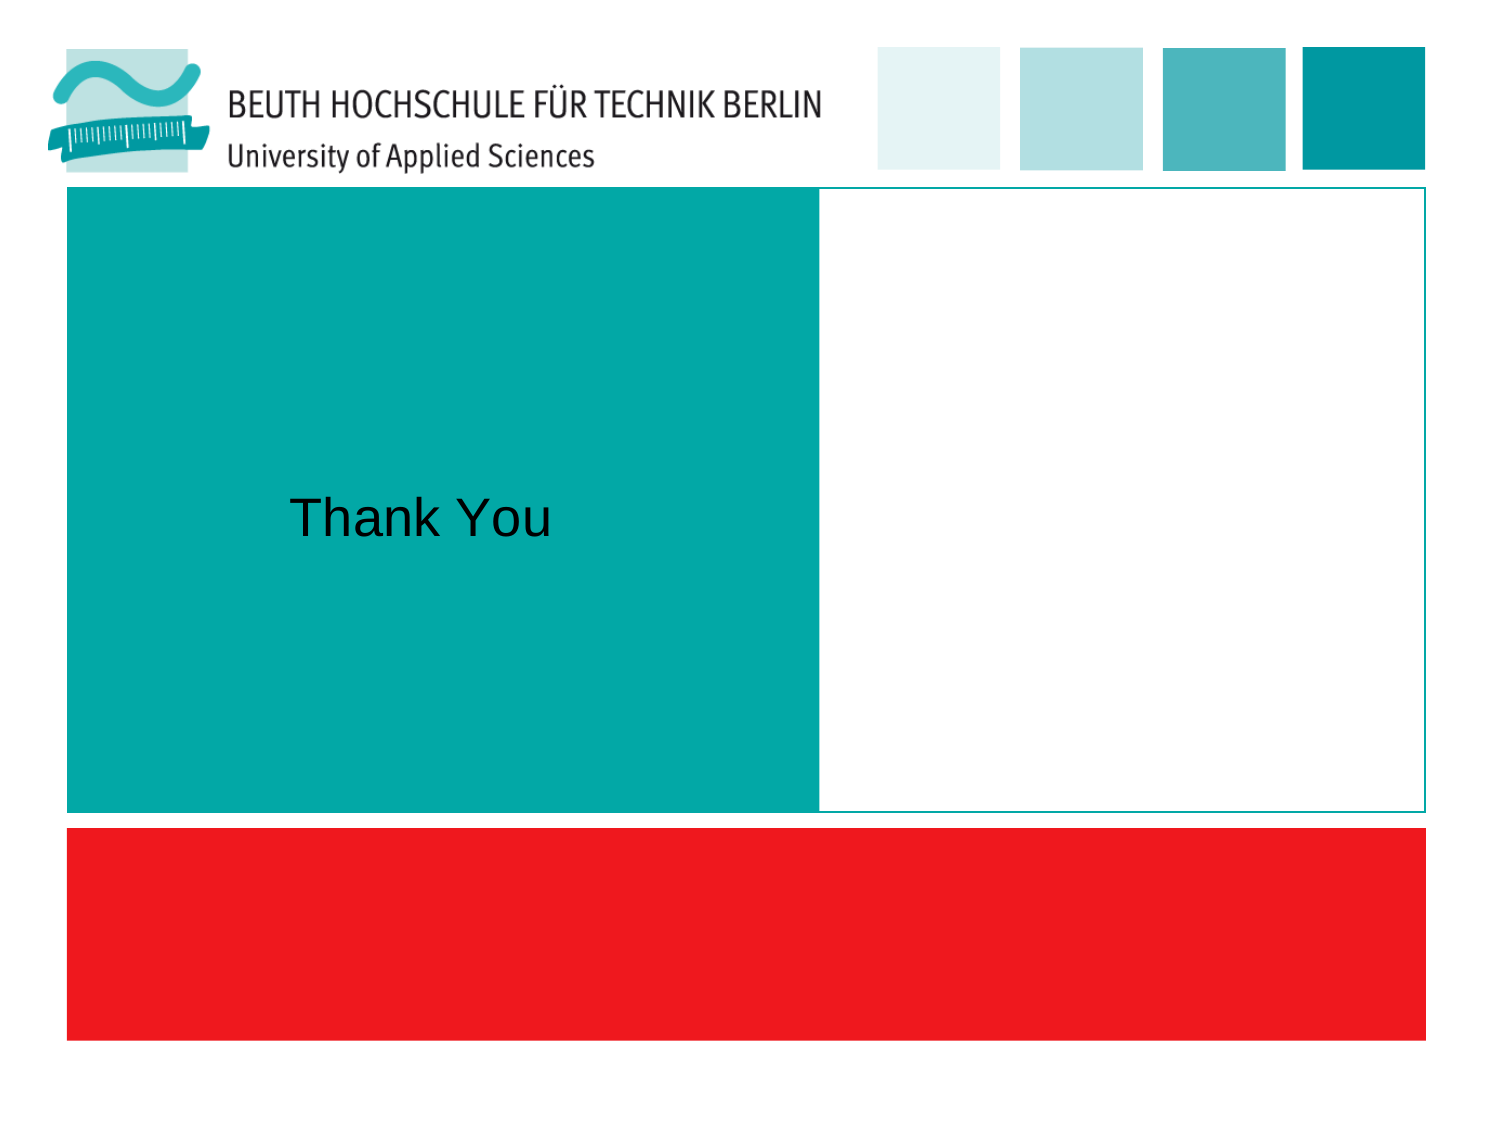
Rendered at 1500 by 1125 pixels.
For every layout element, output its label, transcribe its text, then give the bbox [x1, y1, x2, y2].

picture [48, 49, 821, 174]
text_box Thank You [182, 474, 660, 567]
